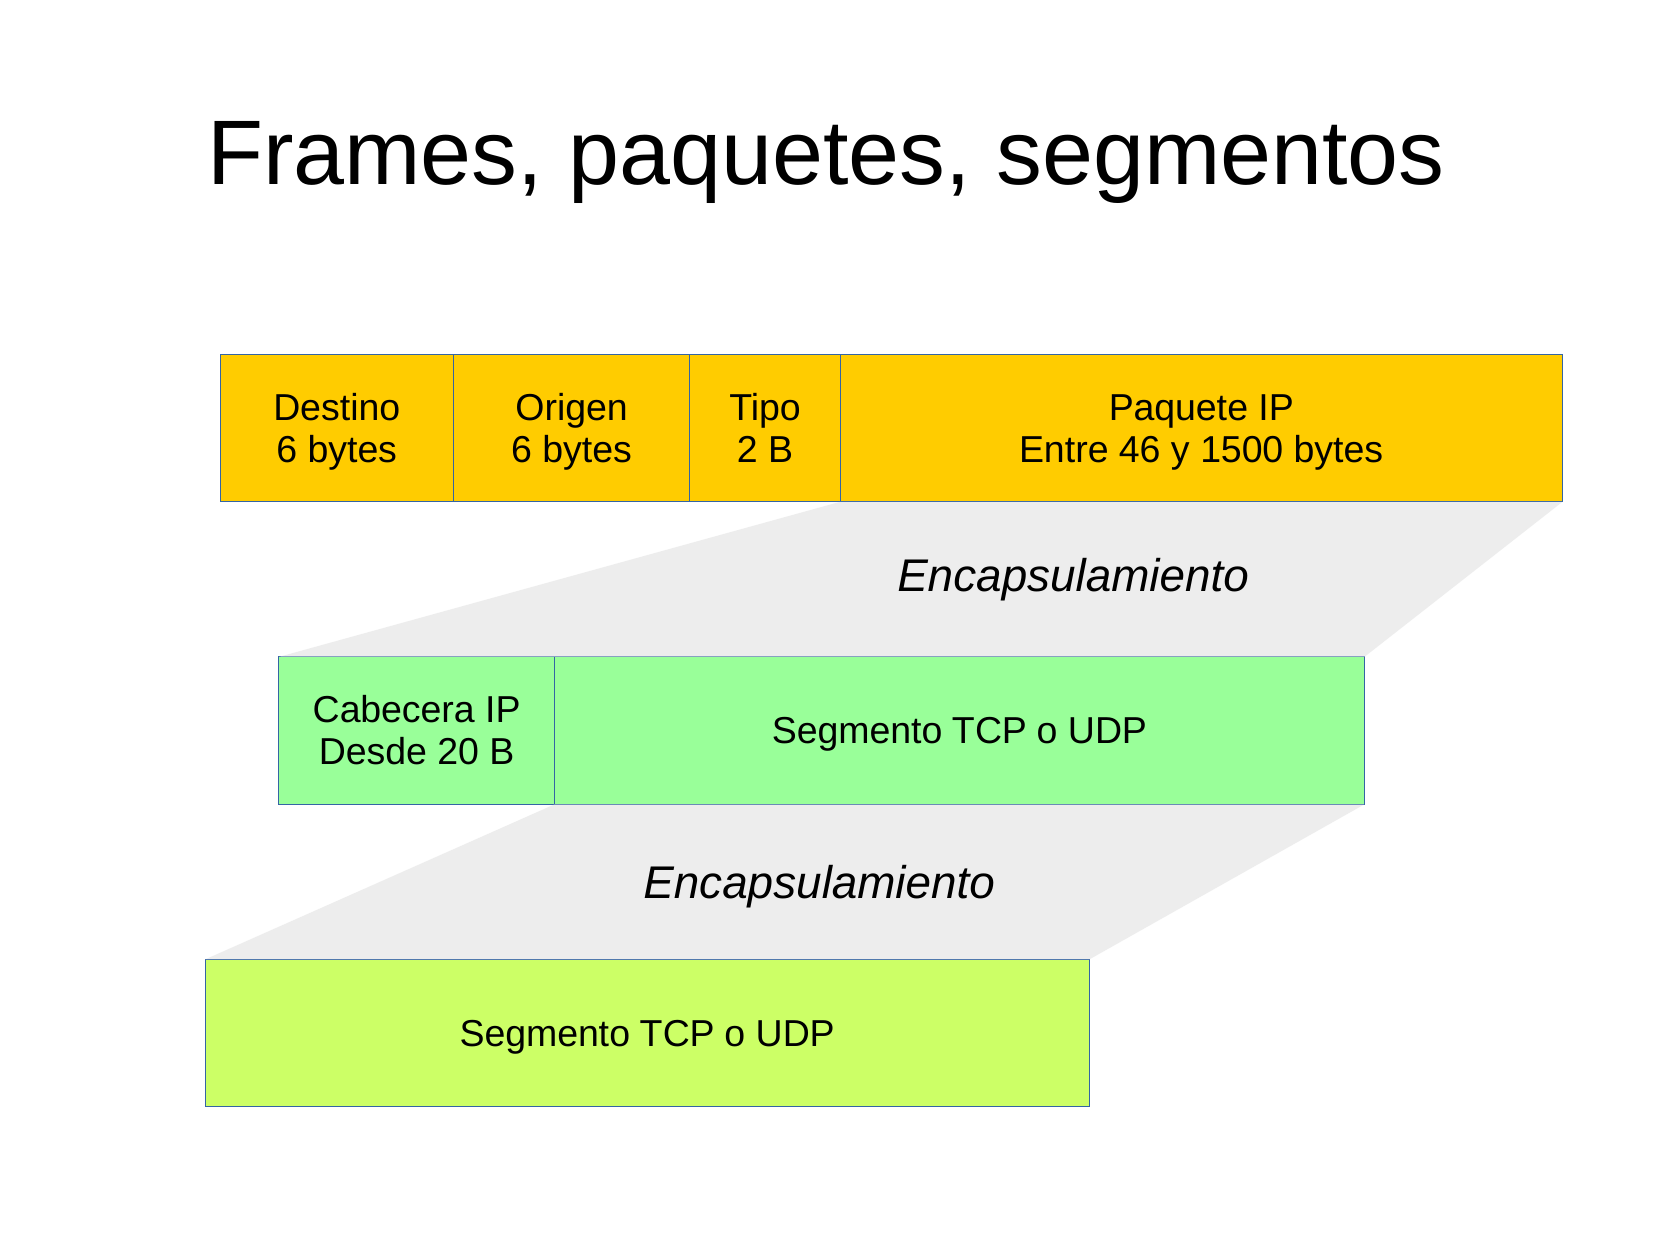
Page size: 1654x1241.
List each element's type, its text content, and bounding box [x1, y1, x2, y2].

text_box Destino 6 bytes [220, 354, 453, 502]
text_box [278, 501, 1563, 657]
text_box Encapsulamiento [628, 849, 1011, 917]
text_box Segmento TCP o UDP [205, 960, 1090, 1107]
text_box Origen 6 bytes [453, 354, 689, 502]
text_box Paquete IP Entre 46 y 1500 bytes [840, 354, 1563, 501]
text_box [205, 804, 1365, 960]
text_box Cabecera IP Desde 20 B [278, 657, 554, 805]
text_box Segmento TCP o UDP [554, 657, 1365, 804]
title Frames, paquetes, segmentos [82, 49, 1571, 257]
text_box Tipo 2 B [689, 354, 840, 502]
text_box Encapsulamiento [882, 542, 1264, 609]
